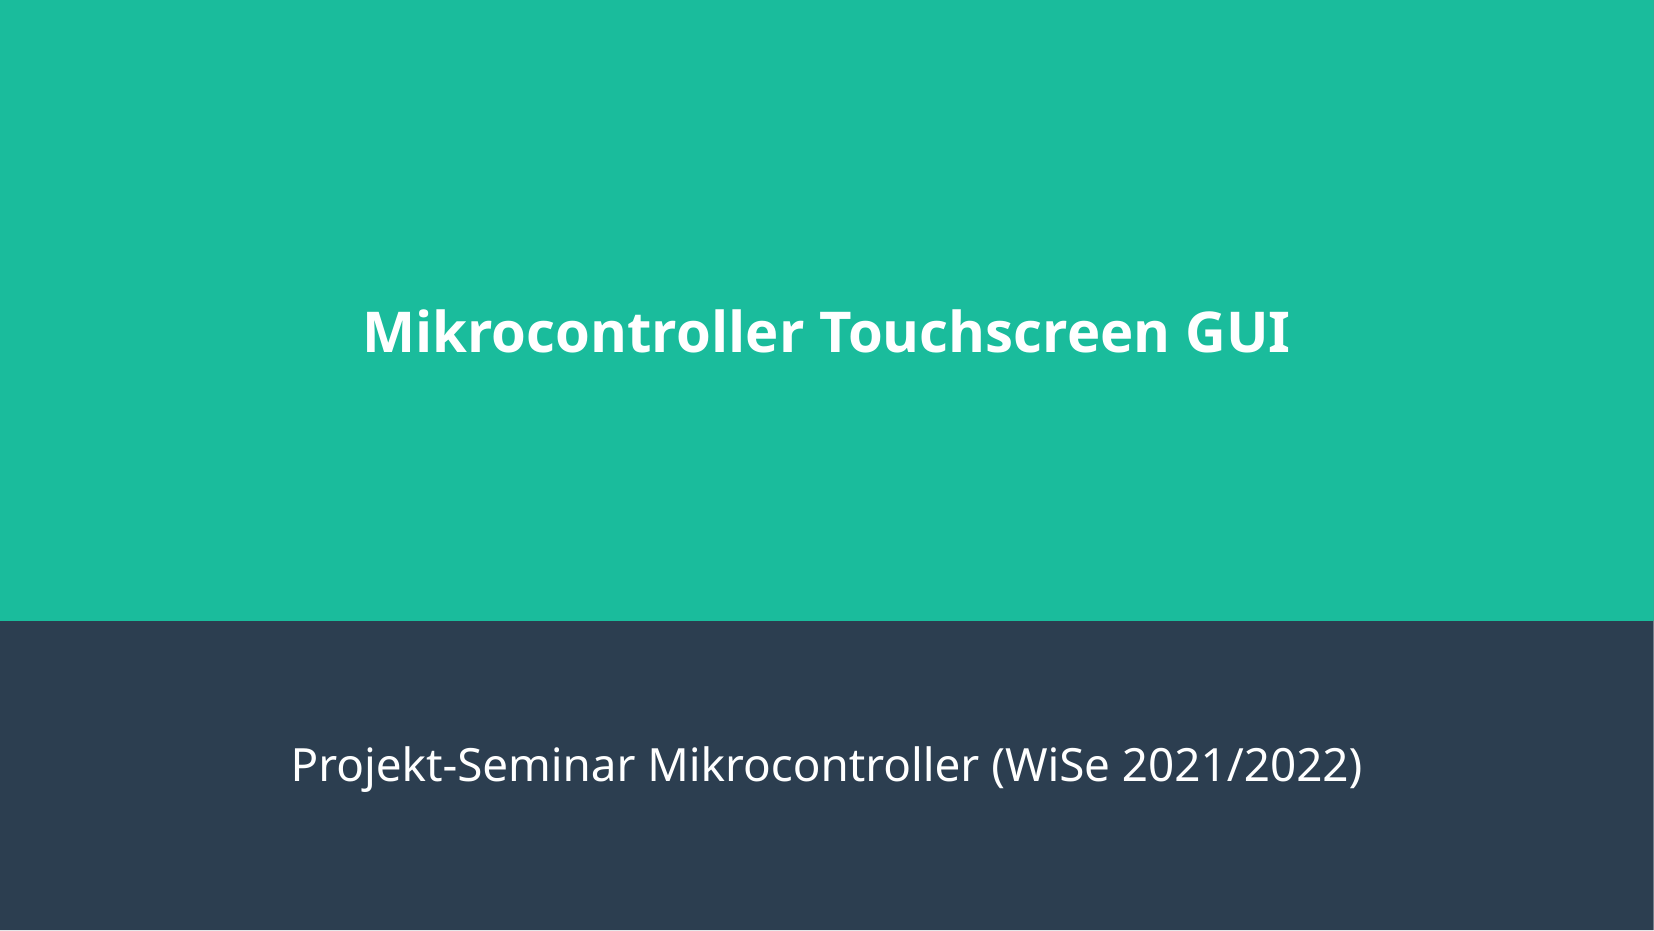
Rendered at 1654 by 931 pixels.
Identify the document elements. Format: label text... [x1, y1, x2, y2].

title Mikrocontroller Touchscreen GUI [59, 252, 1595, 371]
subtitle Projekt-Seminar Mikrocontroller (WiSe 2021/2022) [59, 642, 1595, 886]
